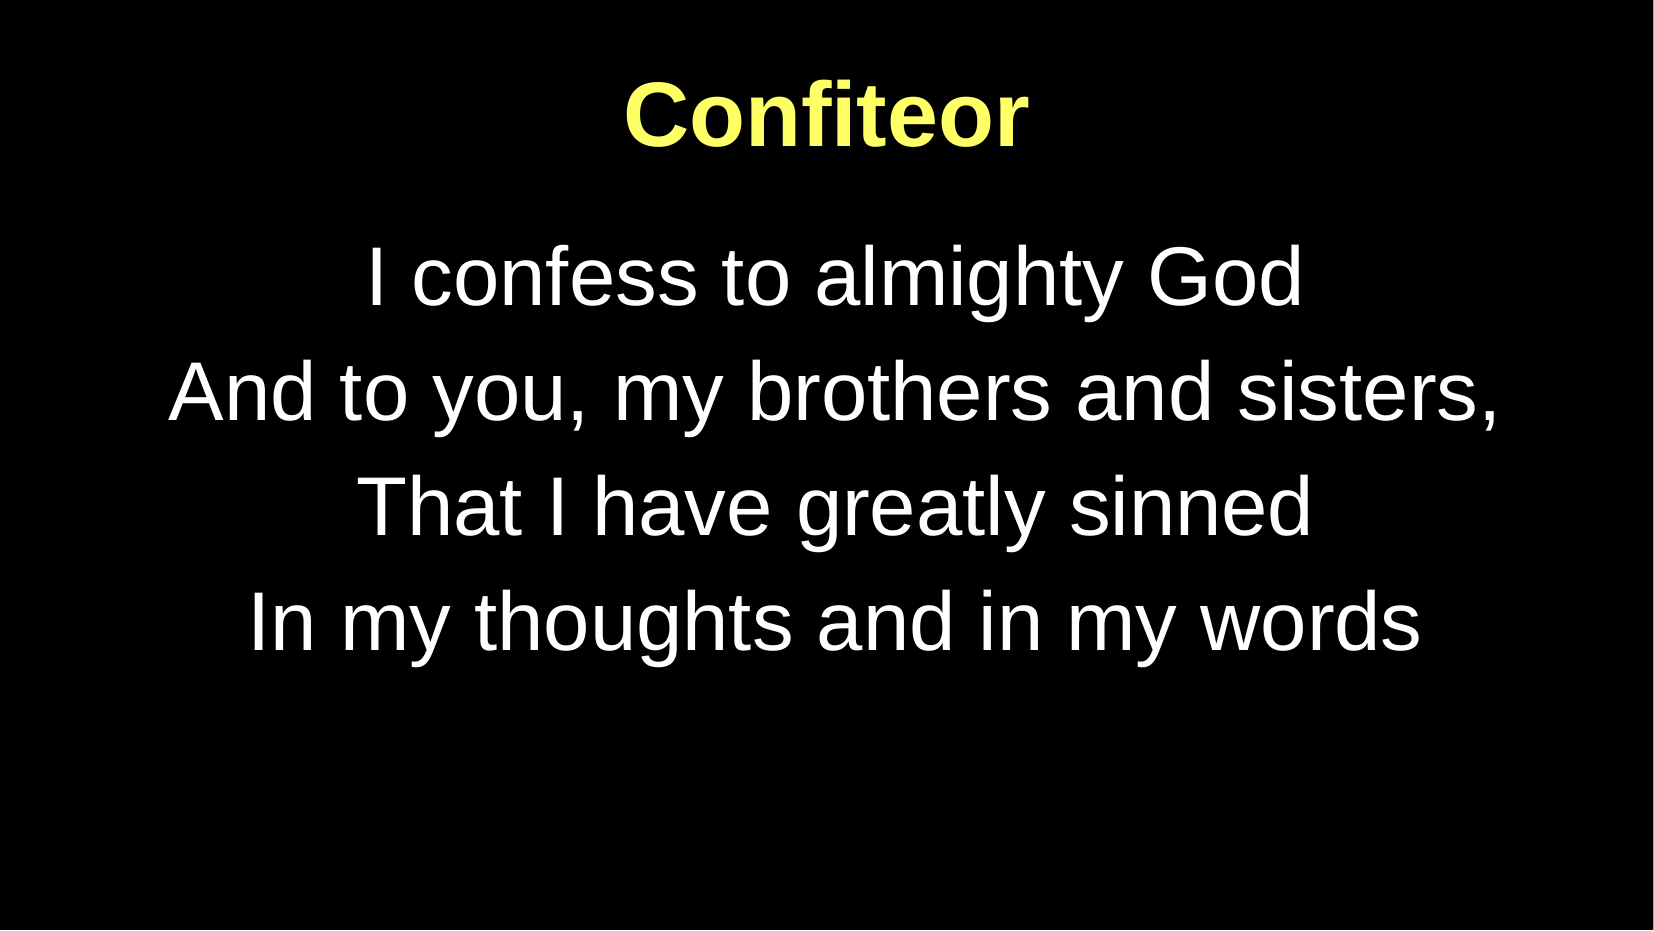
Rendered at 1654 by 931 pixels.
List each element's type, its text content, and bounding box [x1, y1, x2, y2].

title Confiteor [82, 37, 1571, 193]
list I confess to almighty God And to you, my brothers and sisters, That I have greatly sinned In my thoughts and in my words [0, 230, 1654, 922]
